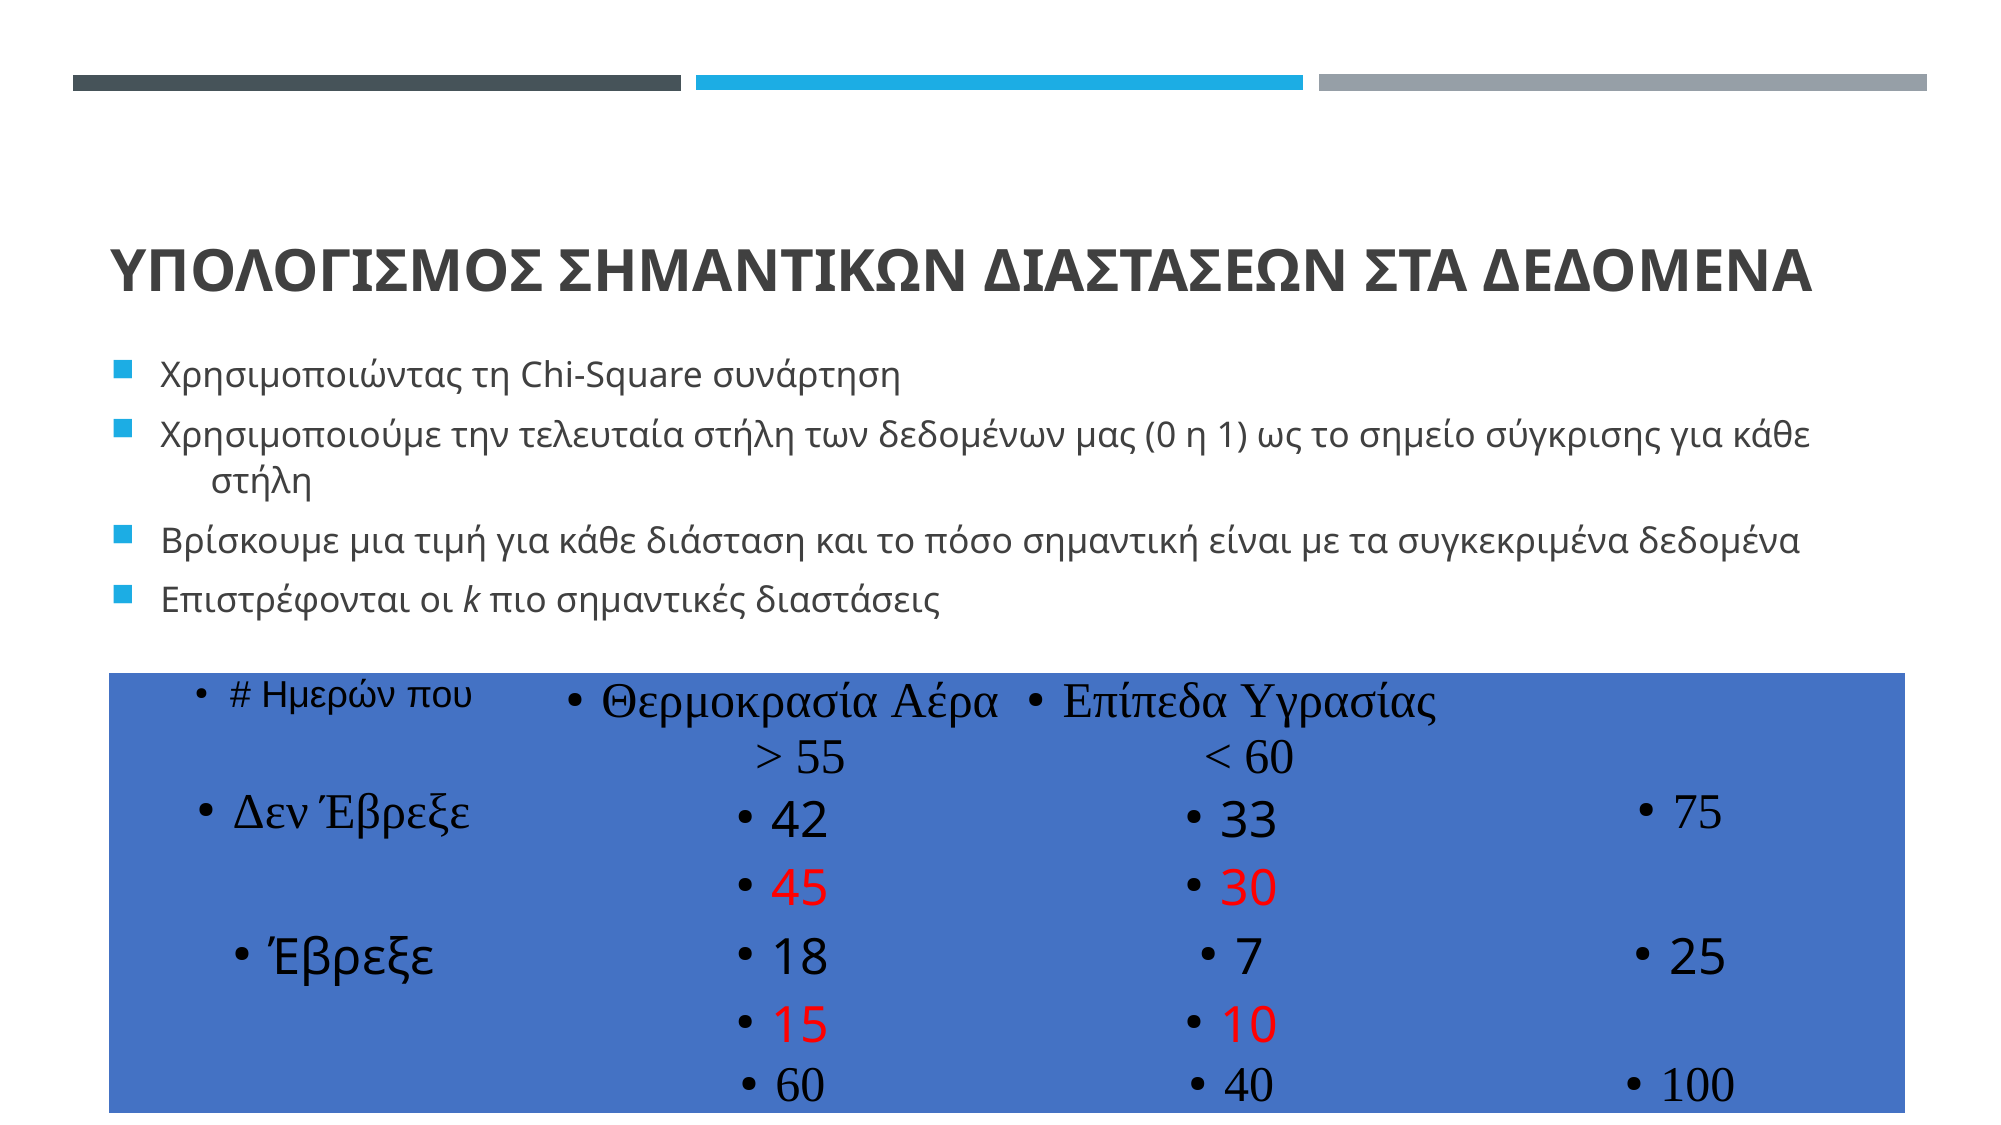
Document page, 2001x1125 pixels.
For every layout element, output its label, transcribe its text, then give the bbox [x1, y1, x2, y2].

table_cell 75 [1456, 784, 1905, 921]
table_cell 100 [1456, 1057, 1905, 1113]
table_header # Ημερών που [109, 673, 558, 784]
table_header Θερμοκρασία Αέρα > 55 [558, 673, 1007, 784]
table_cell 40 [1007, 1057, 1456, 1113]
table_cell 33 30 [1007, 784, 1456, 921]
title ΥΠΟΛΟΓΙΣΜΟΣ ΣΗΜΑΝΤΙΚΩΝ ΔΙΑΣΤΑΣΕΩΝ ΣΤΑ ΔΕΔΟΜΕΝΑ [95, 115, 1905, 310]
table_cell Έβρεξε [109, 921, 558, 1057]
table_header Επίπεδα Υγρασίας < 60 [1007, 673, 1456, 784]
table_cell 42 45 [558, 784, 1007, 921]
table_cell 60 [558, 1057, 1007, 1113]
list Χρησιμοποιώντας τη Chi-Square συνάρτηση Χρησιμοποιούμε την τελευταία στήλη των δεδομένων μας (0 η 1) ως το σημείο σύγκρισης για κάθε στήλη Βρίσκουμε μια τιμή για κάθε διάσταση και το πόσο σημαντική είναι με τα συγκεκριμένα δεδομένα Επιστρέφονται οι k πιο σημαντικές διαστάσεις [95, 310, 1905, 658]
table_header [1456, 673, 1905, 784]
table_cell 18 15 [558, 921, 1007, 1057]
table_cell [109, 1057, 558, 1113]
table_cell Δεν Έβρεξε [109, 784, 558, 921]
table_cell 7 10 [1007, 921, 1456, 1057]
table_cell 25 [1456, 921, 1905, 1057]
